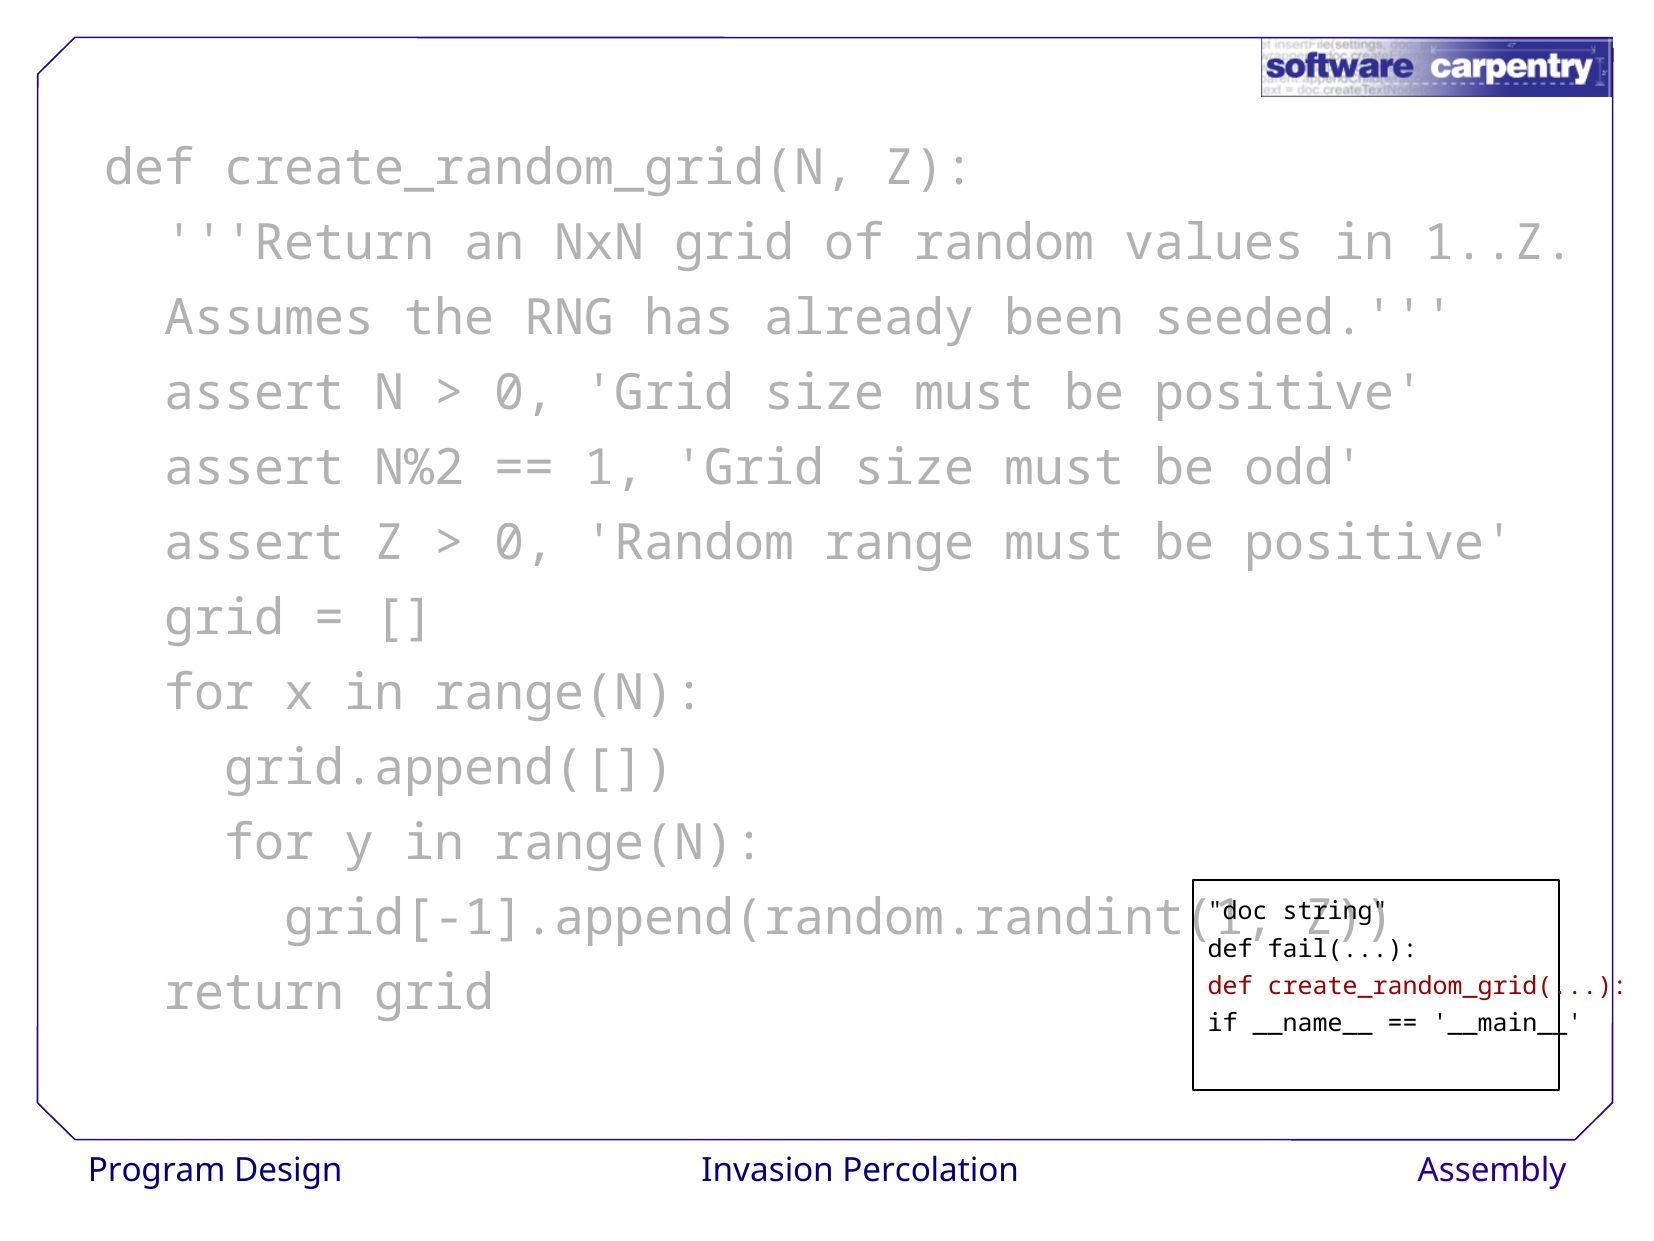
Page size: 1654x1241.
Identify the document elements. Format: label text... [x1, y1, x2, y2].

text_box def create_random_grid(N, Z): '''Return an NxN grid of random values in 1..Z. Assumes the RNG has already been seeded.''' assert N > 0, 'Grid size must be positive' assert N%2 == 1, 'Grid size must be odd' assert Z > 0, 'Random range must be positive' grid = [] for x in range(N): grid.append([]) for y in range(N): grid[-1].append(random.randint(1, Z)) return grid [89, 112, 1508, 1055]
picture [1261, 39, 1613, 97]
text_box "doc string" def fail(...): def create_random_grid(...): if __name__ == '__main__' [1192, 879, 1560, 1091]
